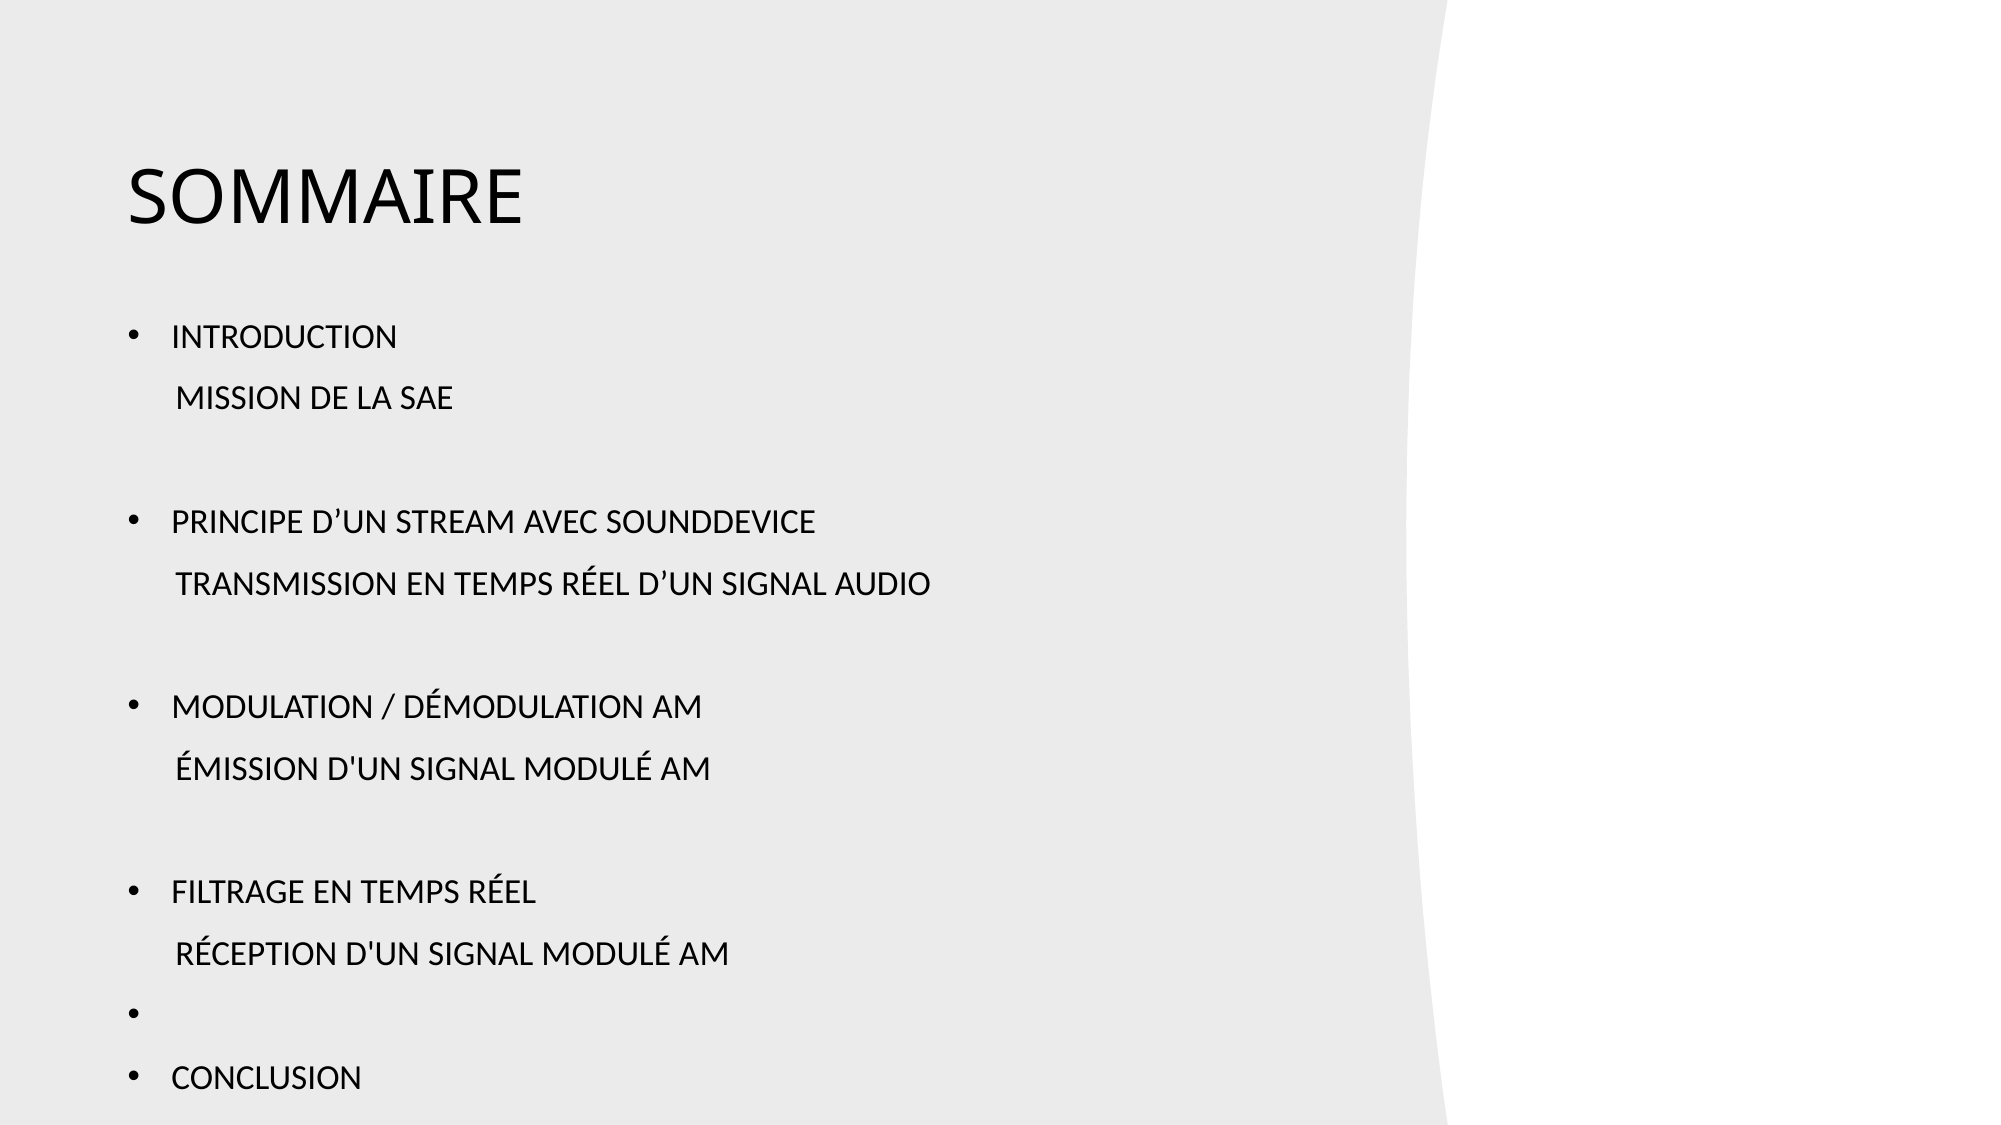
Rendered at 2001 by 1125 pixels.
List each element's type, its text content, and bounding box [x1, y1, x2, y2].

text_box [0, 0, 1448, 1125]
title SOMMAIRE [112, 82, 1327, 306]
list INTRODUCTION MISSION DE LA SAE PRINCIPE D’UN STREAM AVEC SOUNDDEVICE TRANSMISSION EN TEMPS RÉEL D’UN SIGNAL AUDIO Modulation / démodulation am Émission d'un signal modulé aM FILTRAGE EN TEMPS Réel Réception d'un signal modulé am CONCLUSION [112, 305, 1300, 1111]
